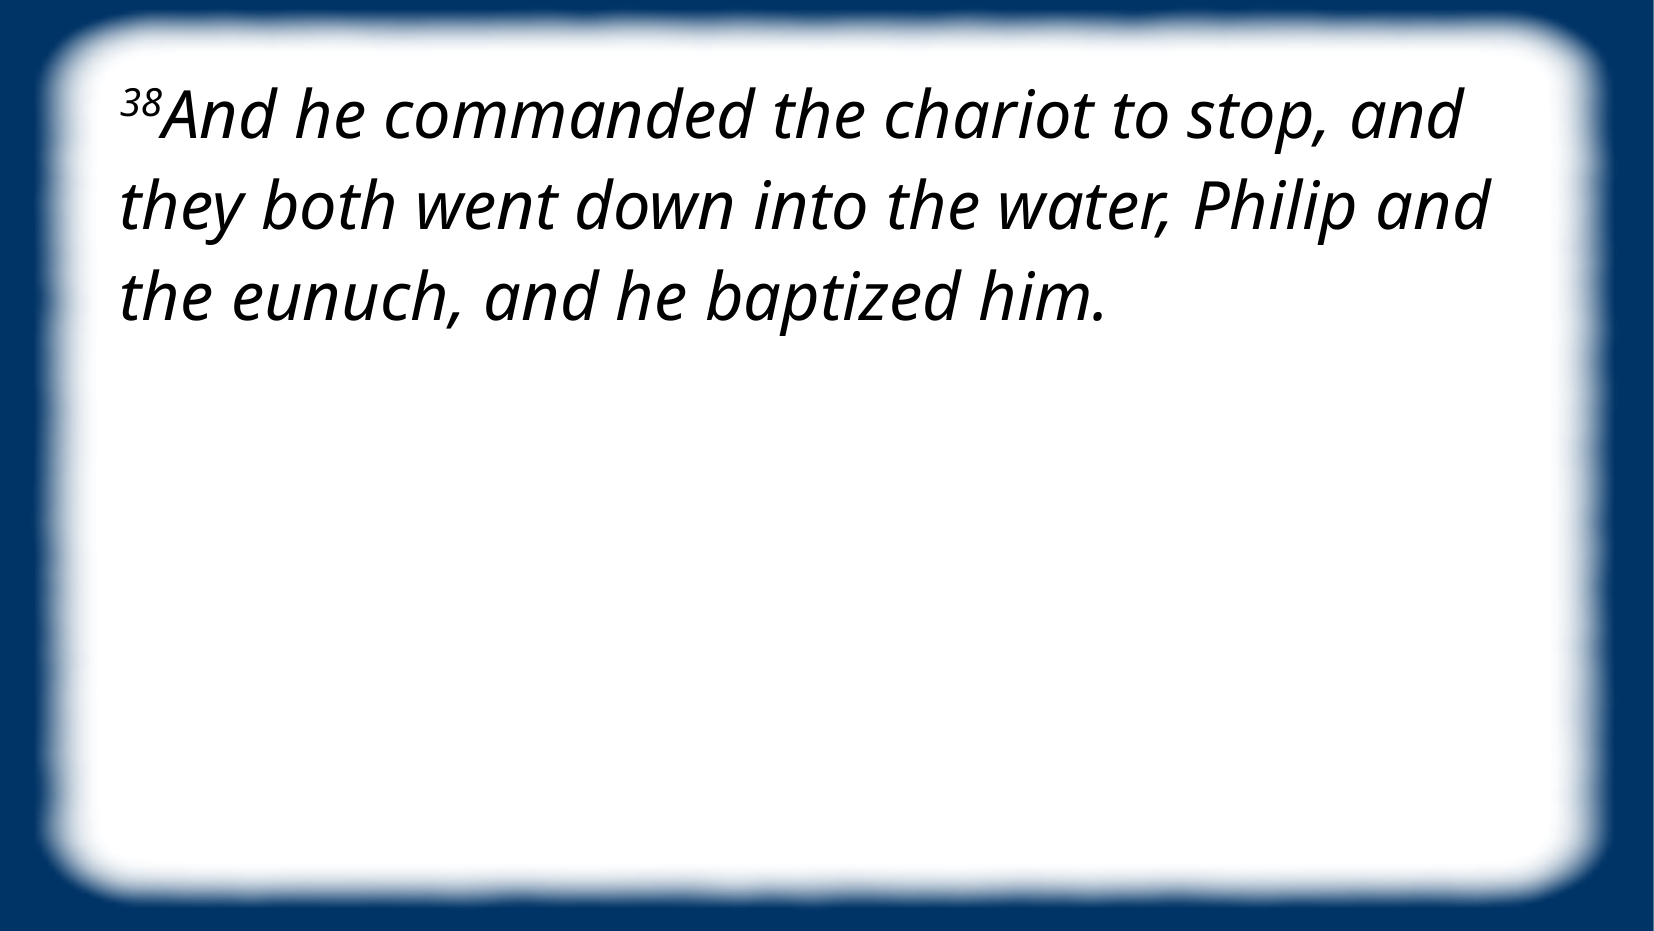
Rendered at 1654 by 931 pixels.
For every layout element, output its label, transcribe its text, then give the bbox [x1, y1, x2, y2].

picture [0, 0, 1654, 931]
text_box 38And he commanded the chariot to stop, and they both went down into the water, Philip and the eunuch, and he baptized him. [105, 60, 1546, 361]
